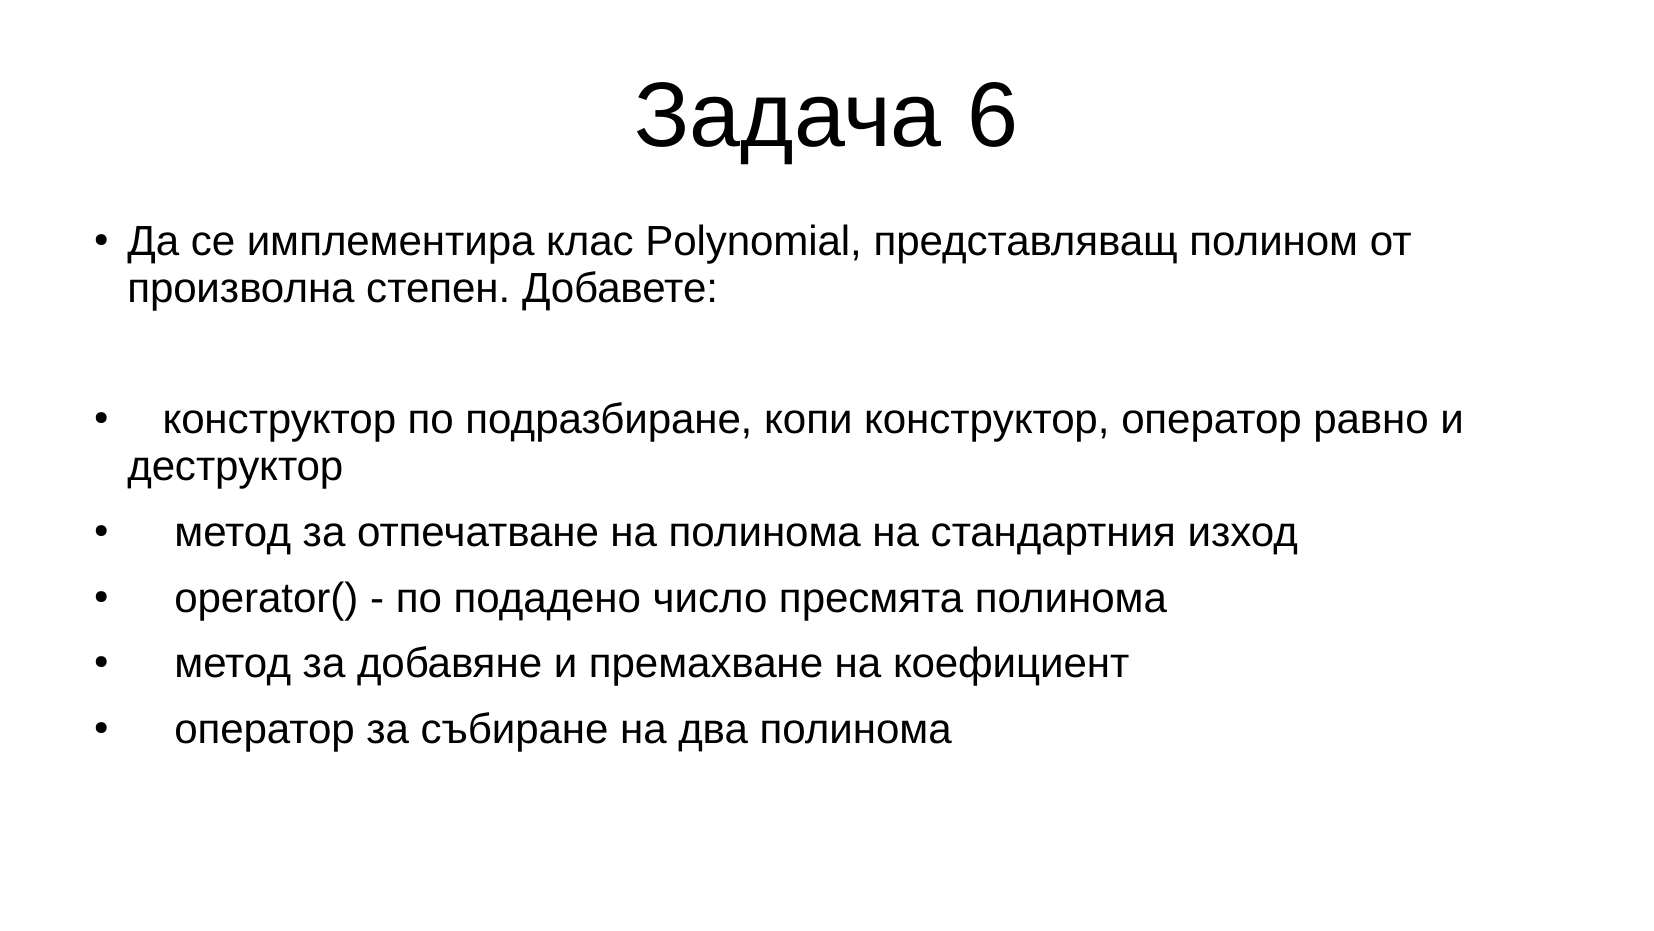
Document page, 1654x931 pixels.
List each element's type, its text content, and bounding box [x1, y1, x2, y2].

list Да се имплементира клас Polynomial, представляващ полином от произволна степен. Добавете: конструктор по подразбиране, копи конструктор, оператор равно и деструктор метод за отпечатване на полинома на стандартния изход operator() - по подадено число пресмята полинома метод за добавяне и премахване на коефициент оператор за събиране на два полинома [82, 217, 1571, 758]
title Задача 6 [82, 37, 1571, 193]
